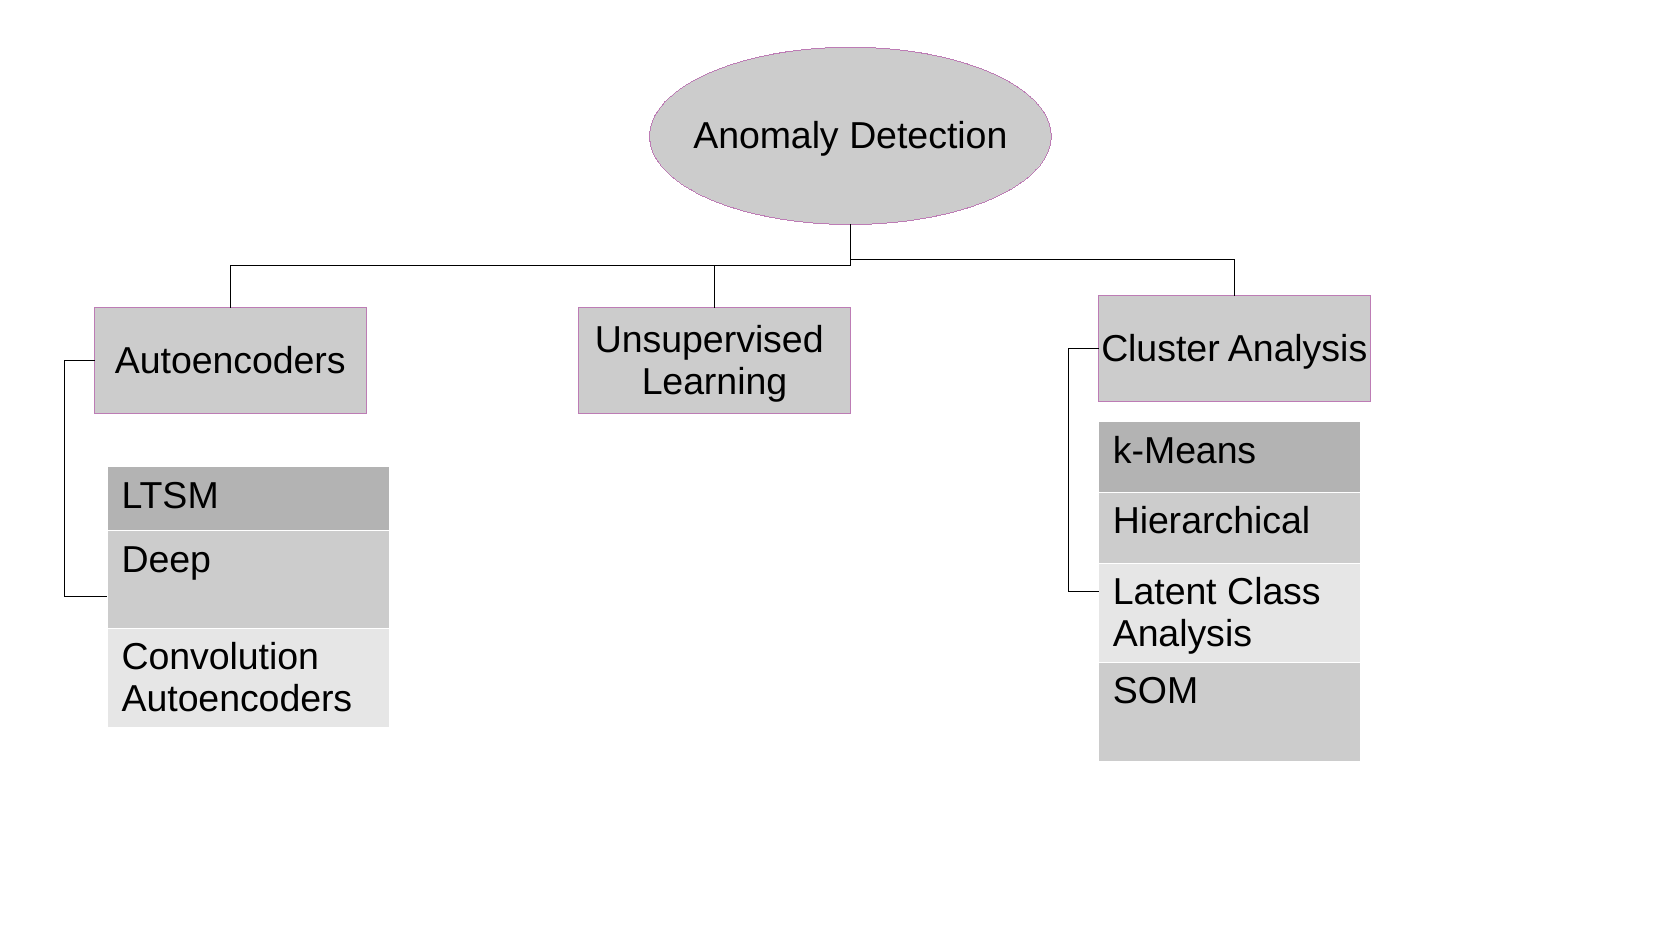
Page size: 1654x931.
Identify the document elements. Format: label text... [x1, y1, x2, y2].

table_cell Hierarchical [1099, 493, 1360, 563]
text_box Autoencoders [94, 307, 367, 414]
table_cell Latent Class Analysis [1099, 564, 1360, 662]
table_cell SOM [1099, 663, 1360, 761]
text_box Cluster Analysis [1098, 295, 1371, 402]
table_header LTSM [108, 467, 389, 530]
text_box Unsupervised Learning [578, 307, 851, 414]
table_header k-Means [1099, 422, 1360, 492]
text_box Anomaly Detection [649, 47, 1052, 225]
table_cell Convolution Autoencoders [108, 629, 389, 727]
table_cell Deep [108, 531, 389, 628]
